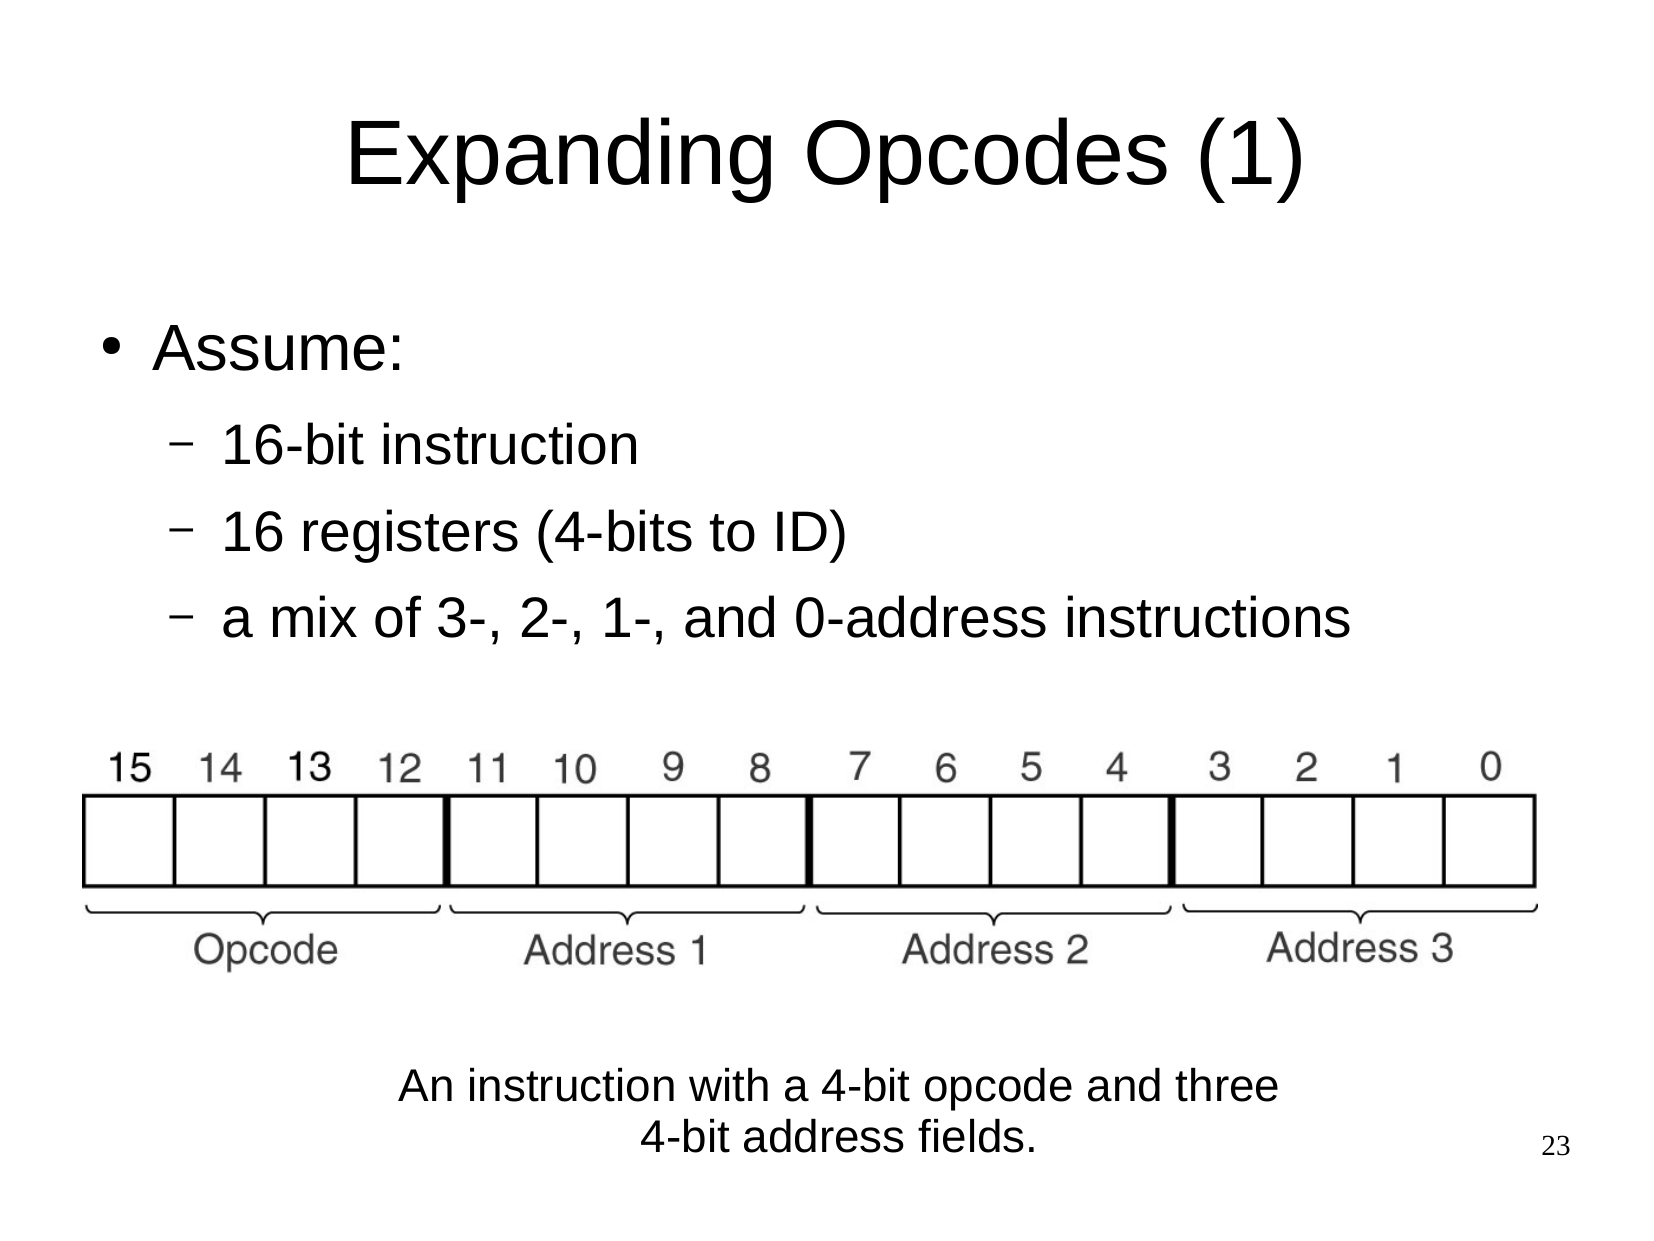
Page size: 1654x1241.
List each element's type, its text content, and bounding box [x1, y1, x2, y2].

picture [82, 741, 1538, 974]
text_box An instruction with a 4-bit opcode and three 4-bit address fields. [383, 1052, 1329, 1203]
title Expanding Opcodes (1) [82, 49, 1571, 257]
list Assume: 16-bit instruction 16 registers (4-bits to ID) a mix of 3-, 2-, 1-, and 0-address instructions [82, 311, 1538, 655]
